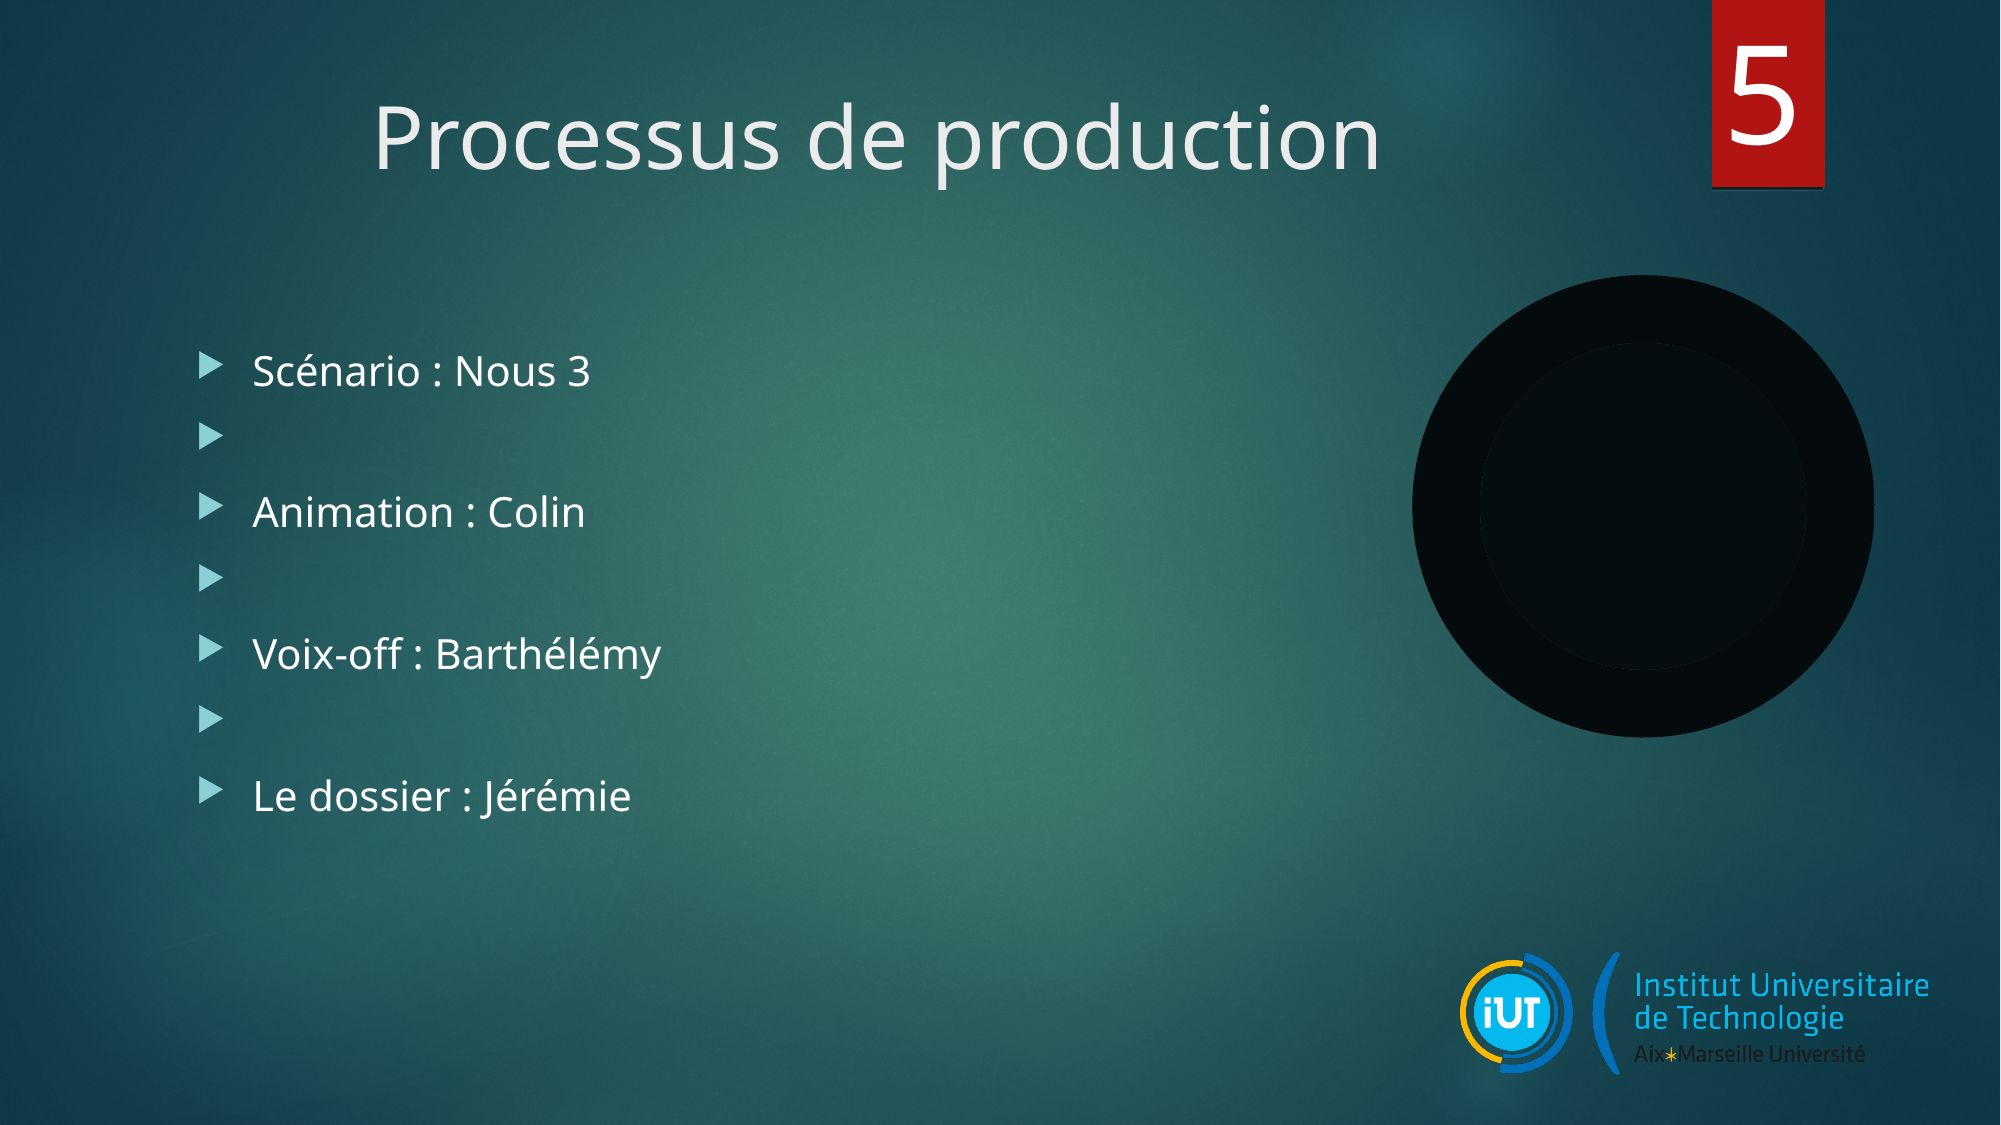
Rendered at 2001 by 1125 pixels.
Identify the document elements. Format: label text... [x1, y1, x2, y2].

text_box 5 [1708, 0, 1820, 182]
picture [1429, 921, 1960, 1104]
title Processus de production [106, 74, 1649, 305]
list Scénario : Nous 3 Animation : Colin Voix-off : Barthélémy Le dossier : Jérémie [181, 336, 1649, 1026]
